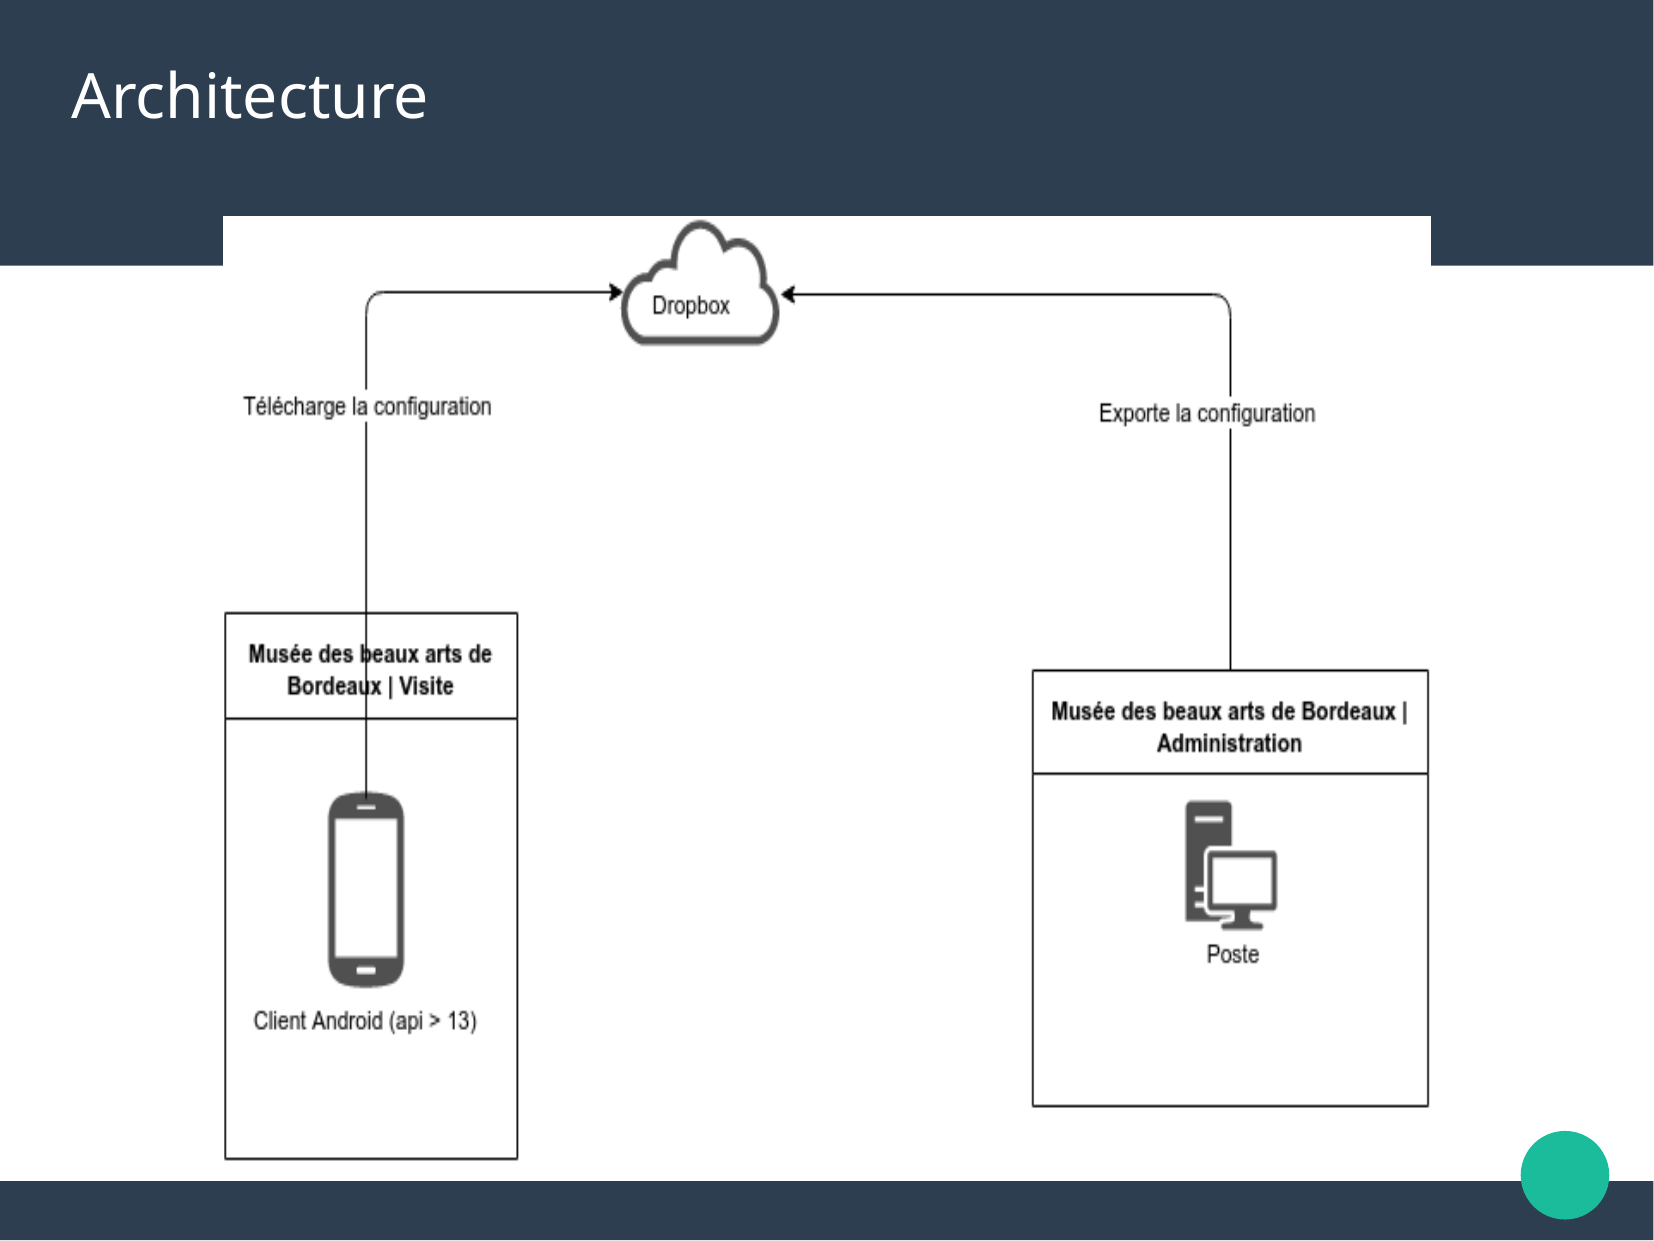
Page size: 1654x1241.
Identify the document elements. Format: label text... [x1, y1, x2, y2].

picture [223, 217, 1431, 1163]
title Architecture [56, 41, 1598, 180]
